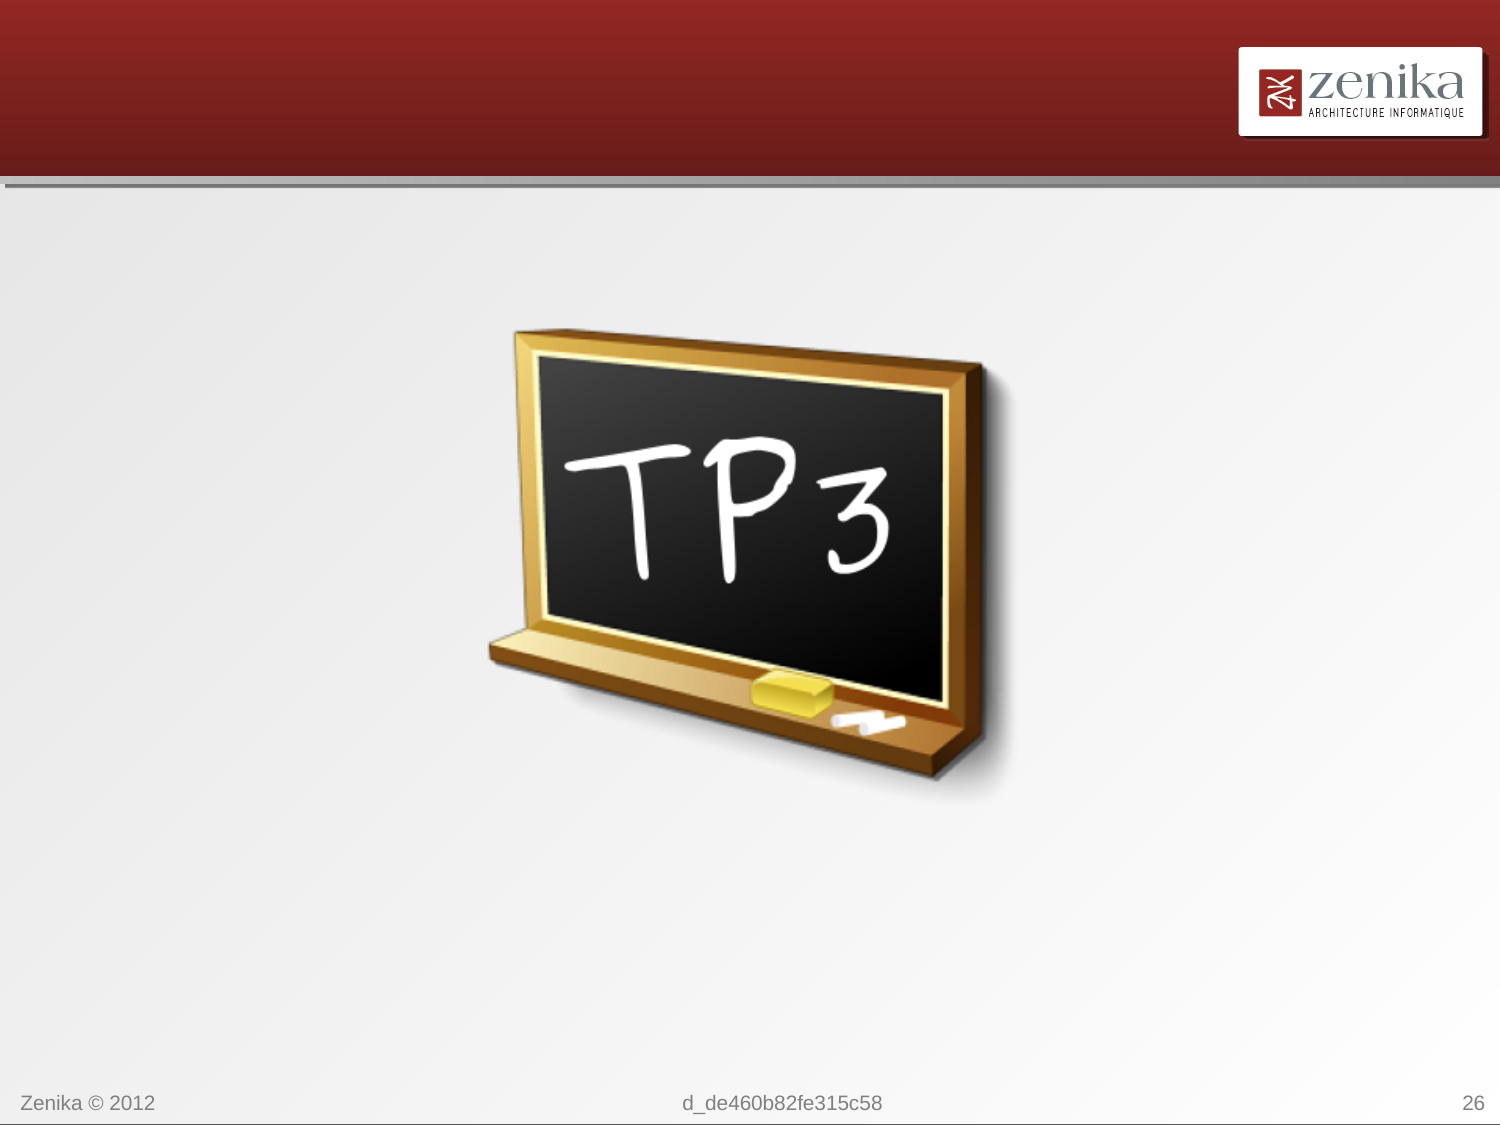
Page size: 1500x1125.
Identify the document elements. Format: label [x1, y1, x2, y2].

picture [485, 296, 1018, 829]
picture [1257, 58, 1464, 125]
